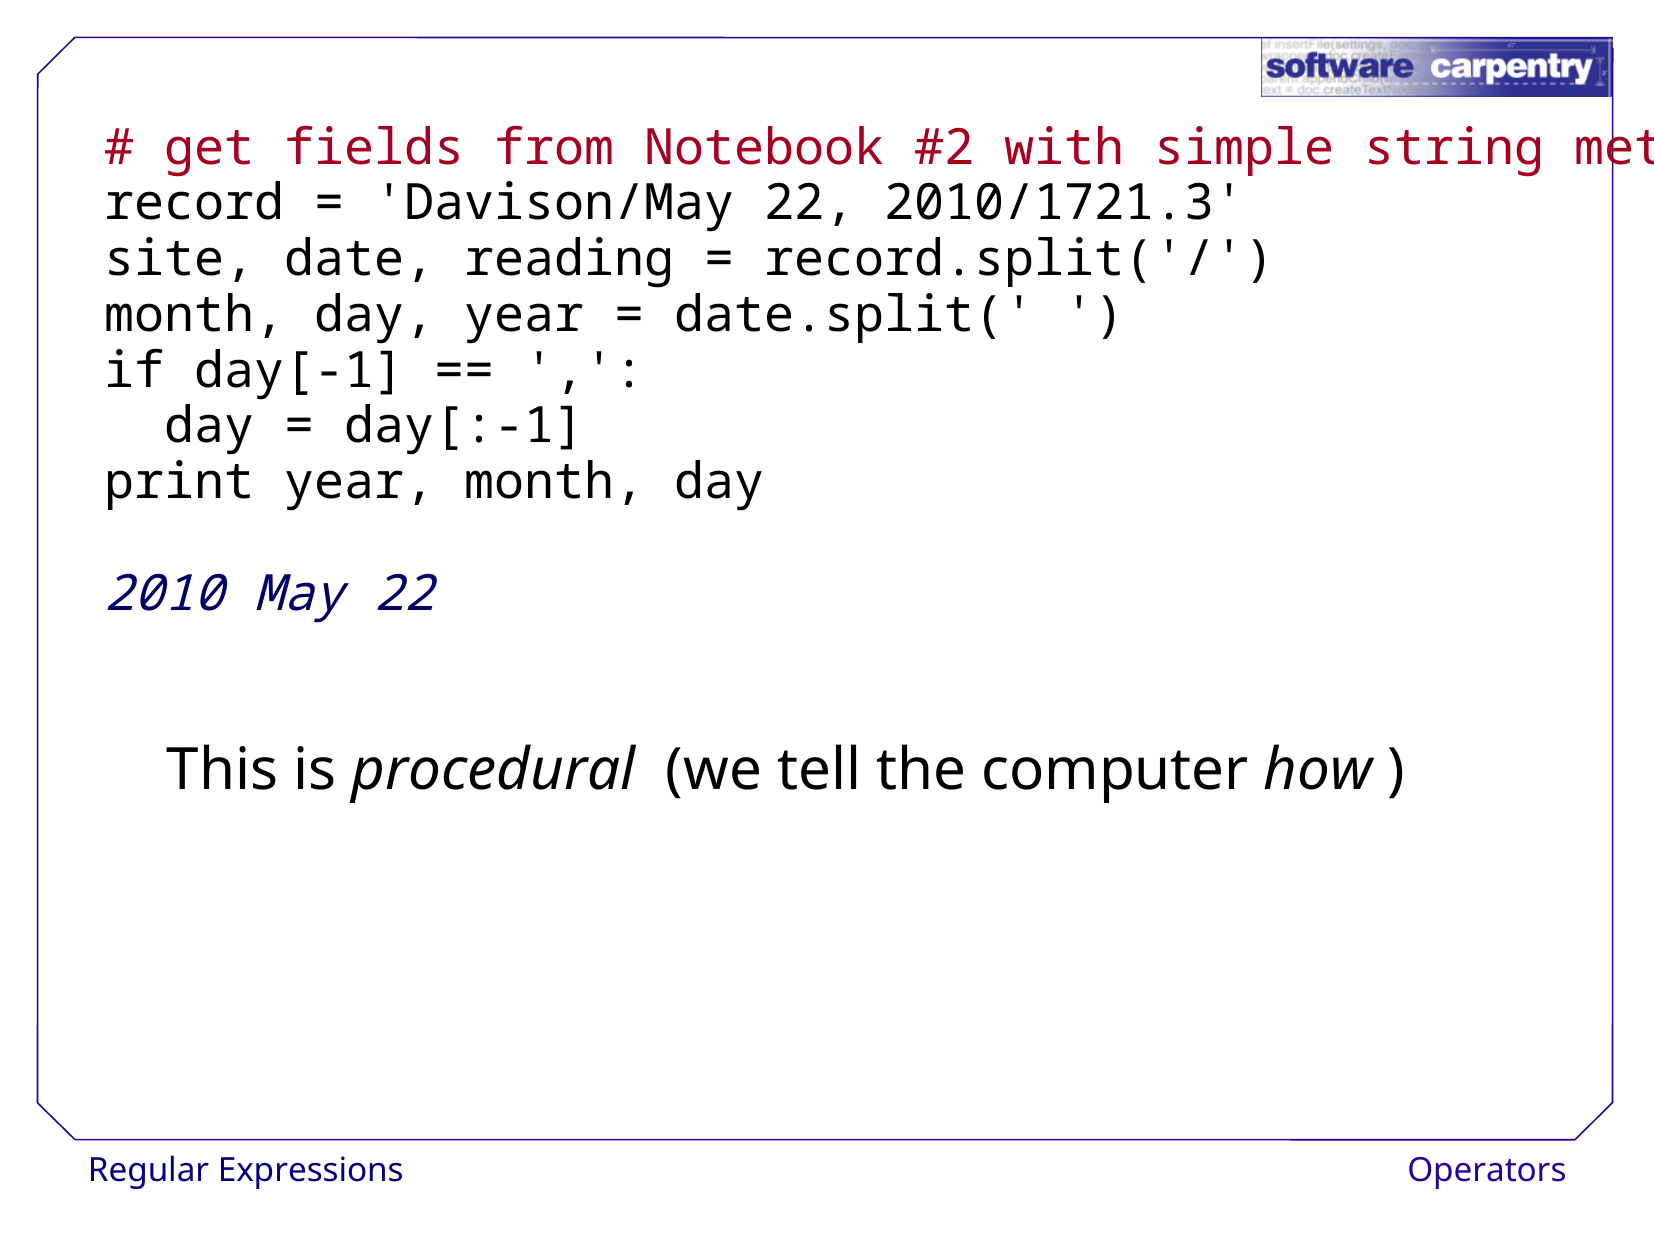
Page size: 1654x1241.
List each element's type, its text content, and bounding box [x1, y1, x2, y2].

picture [1261, 39, 1613, 97]
text_box # get fields from Notebook #2 with simple string methods record = 'Davison/May 22, 2010/1721.3' site, date, reading = record.split('/') month, day, year = date.split(' ') if day[-1] == ',': day = day[:-1] print year, month, day 2010 May 22 [89, 112, 1512, 999]
text_box This is procedural (we tell the computer how ) [151, 688, 1530, 810]
